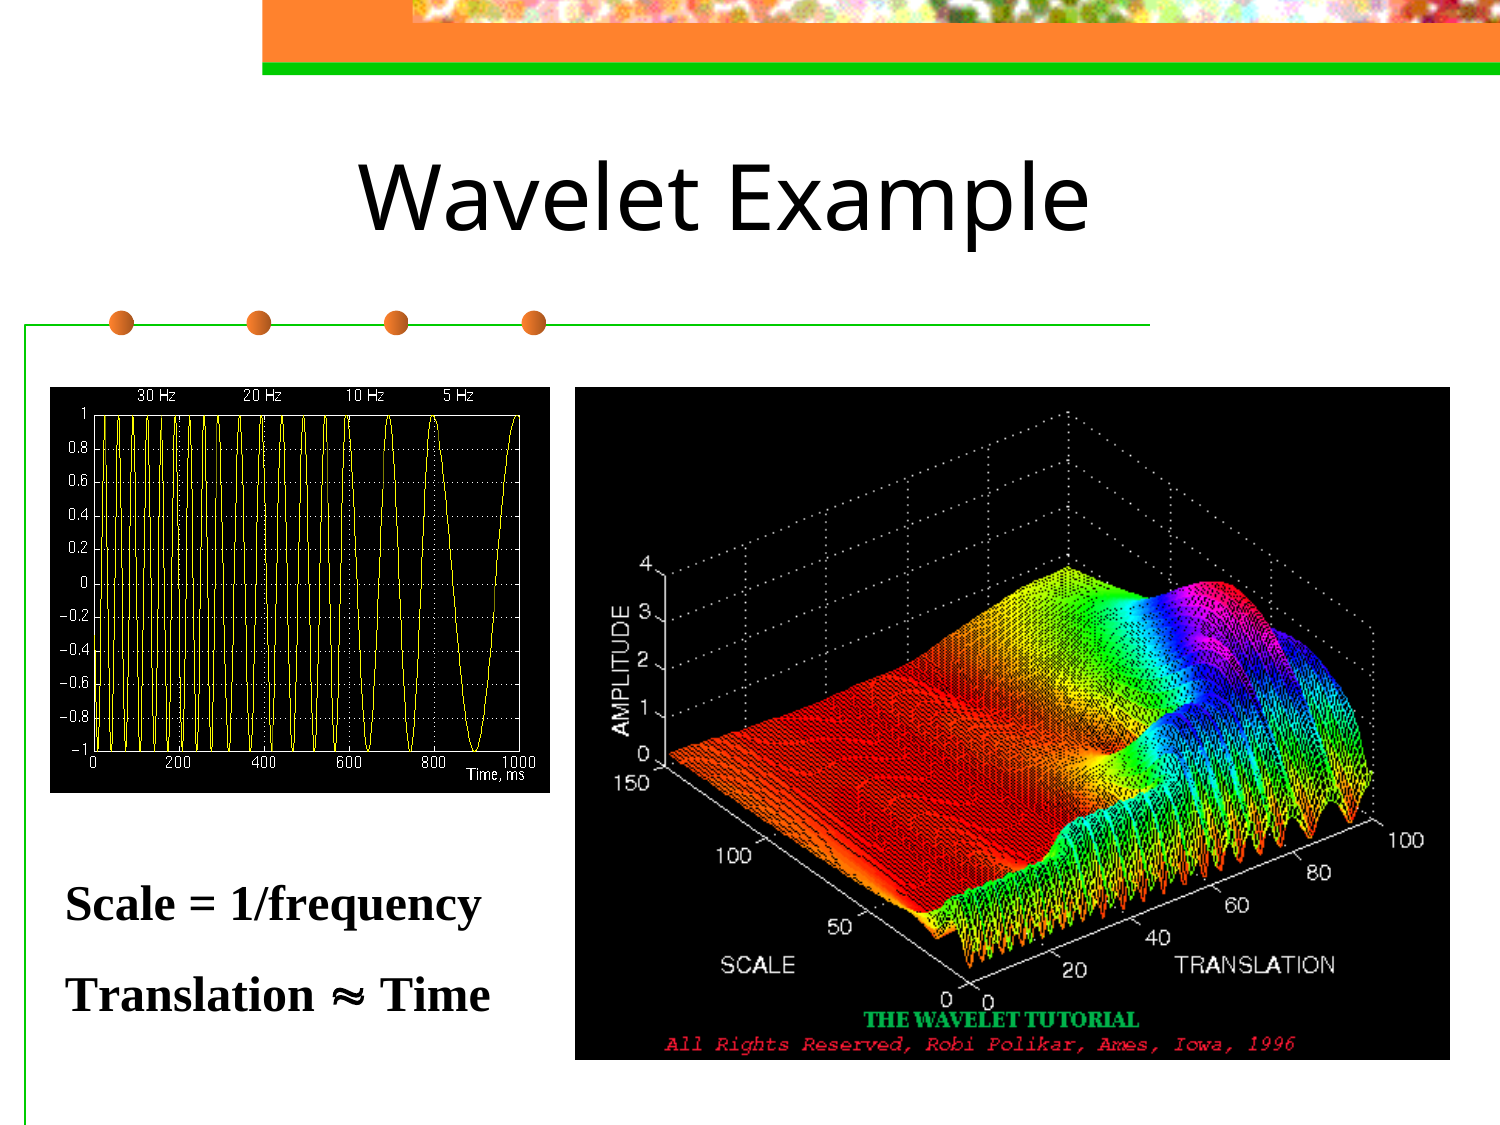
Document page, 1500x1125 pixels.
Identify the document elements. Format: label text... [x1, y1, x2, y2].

picture [412, 0, 1500, 23]
picture [575, 387, 1450, 1060]
title Wavelet Example [87, 99, 1363, 288]
picture [50, 387, 550, 793]
text_box Scale = 1/frequency Translation  Time [49, 862, 538, 1030]
